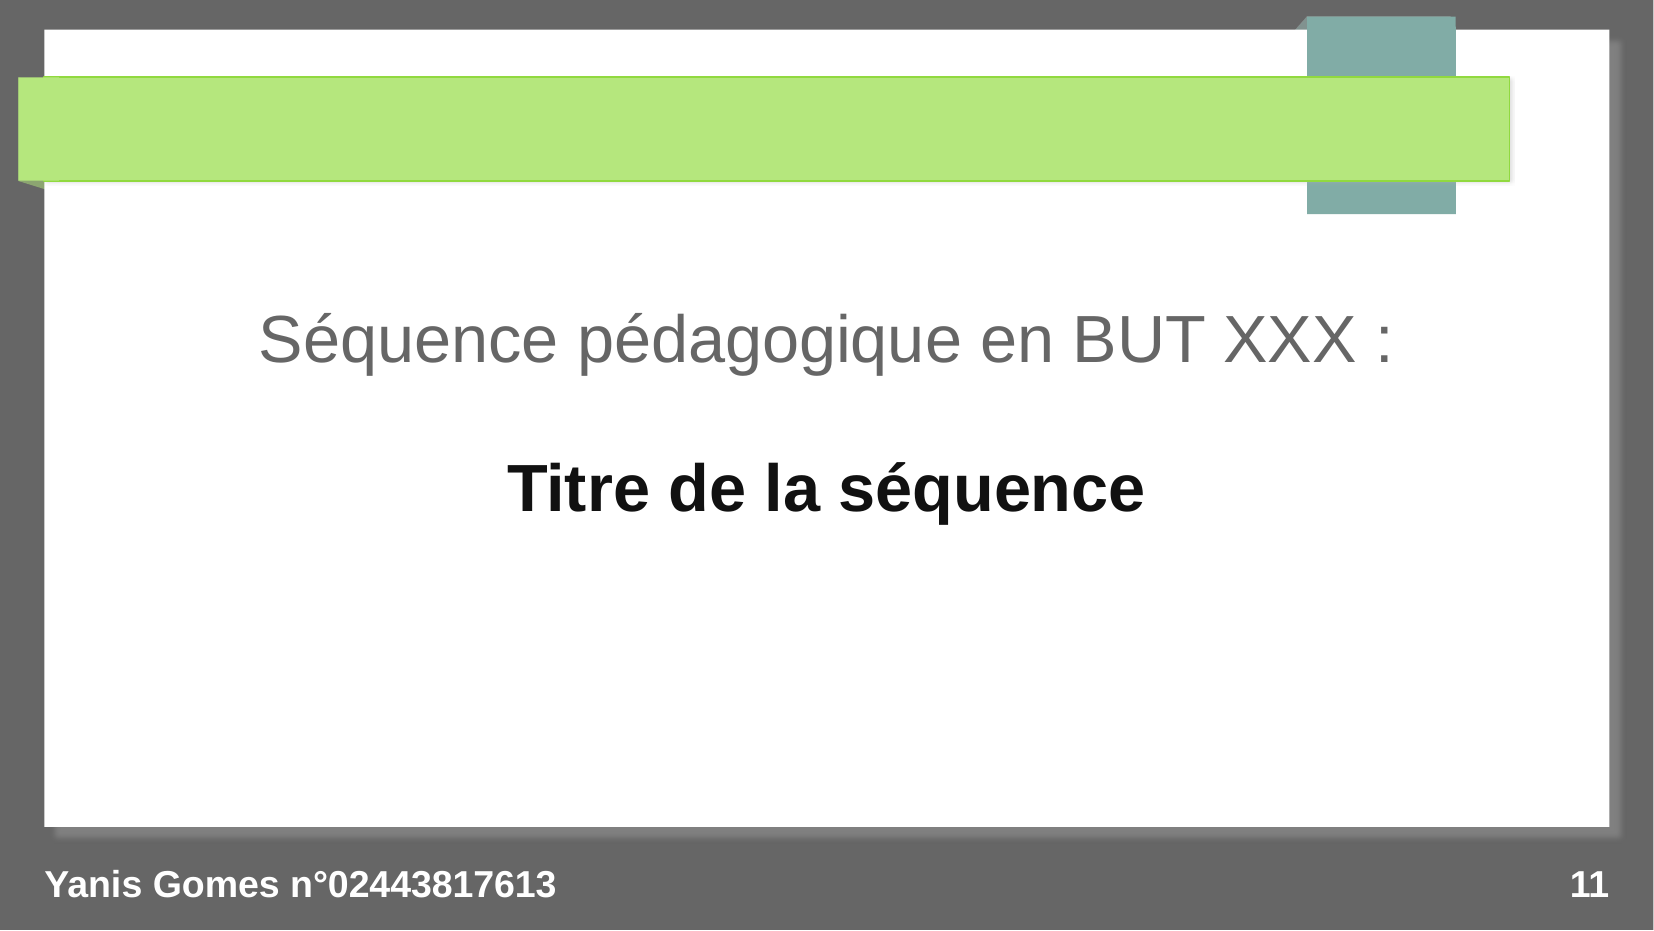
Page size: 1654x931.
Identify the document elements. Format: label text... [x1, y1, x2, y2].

text_box Yanis Gomes n°02443817613 [29, 856, 680, 916]
text_box 29 [974, 856, 1625, 916]
subtitle Séquence pédagogique en BUT XXX : Titre de la séquence [88, 221, 1565, 813]
